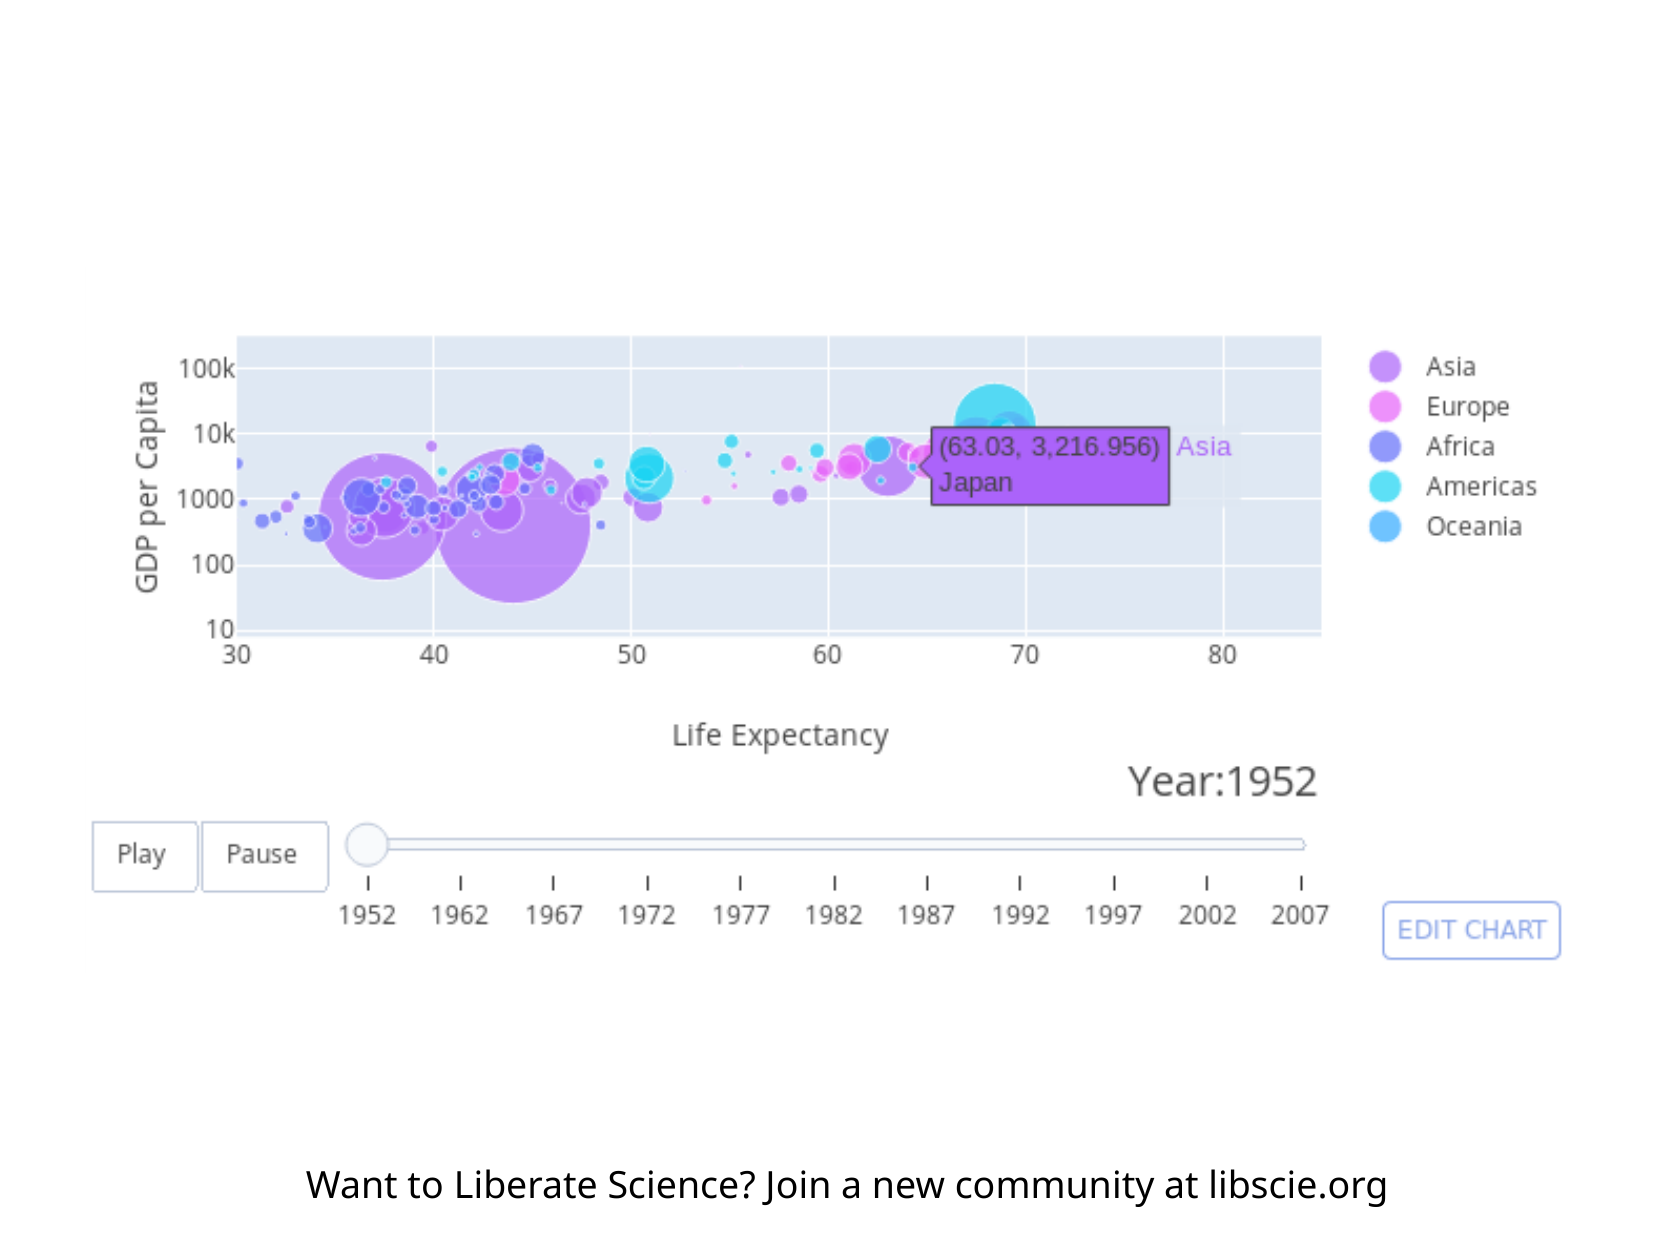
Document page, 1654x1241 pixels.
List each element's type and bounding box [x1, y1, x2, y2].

picture [84, 267, 1570, 973]
